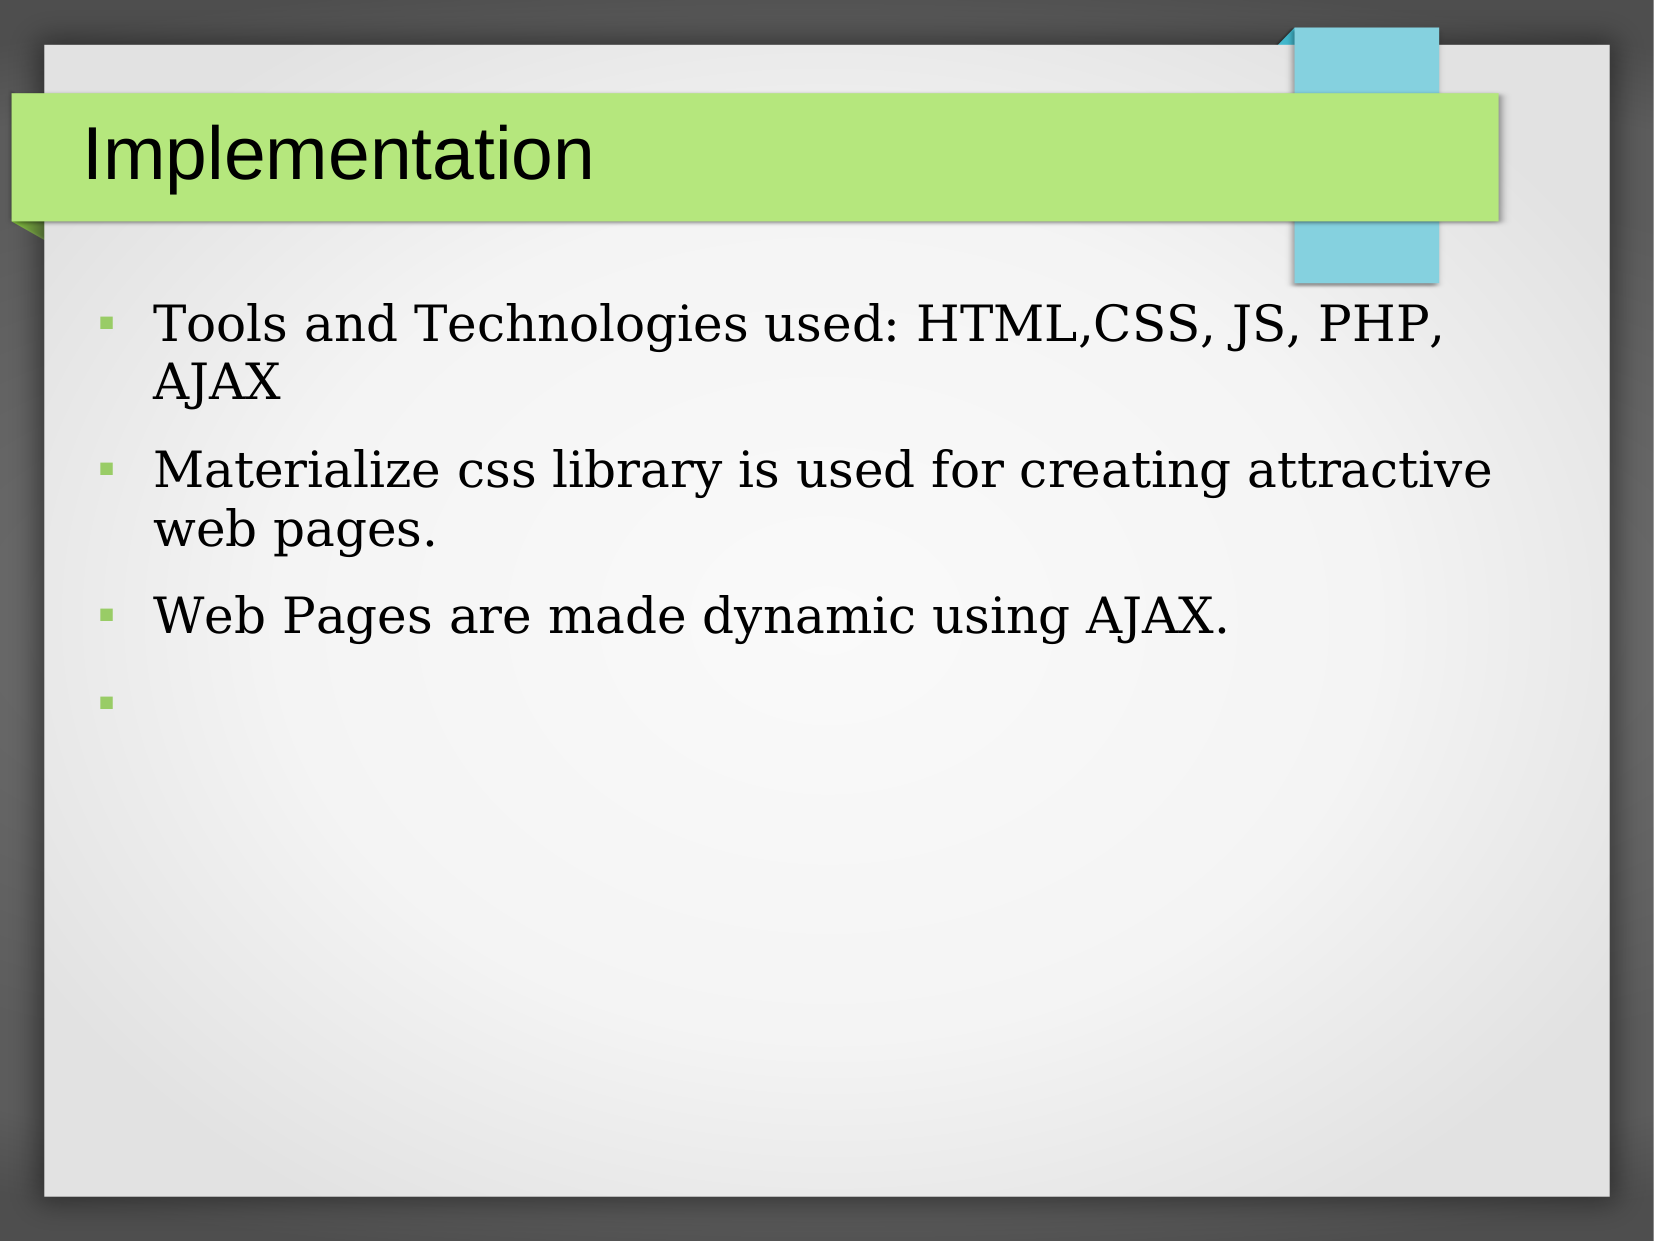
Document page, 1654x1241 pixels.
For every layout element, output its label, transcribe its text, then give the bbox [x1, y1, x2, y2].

title Implementation [82, 94, 1264, 213]
picture [0, 0, 1654, 1241]
list Tools and Technologies used: HTML,CSS, JS, PHP, AJAX Materialize css library is used for creating attractive web pages. Web Pages are made dynamic using AJAX. [82, 295, 1571, 1015]
